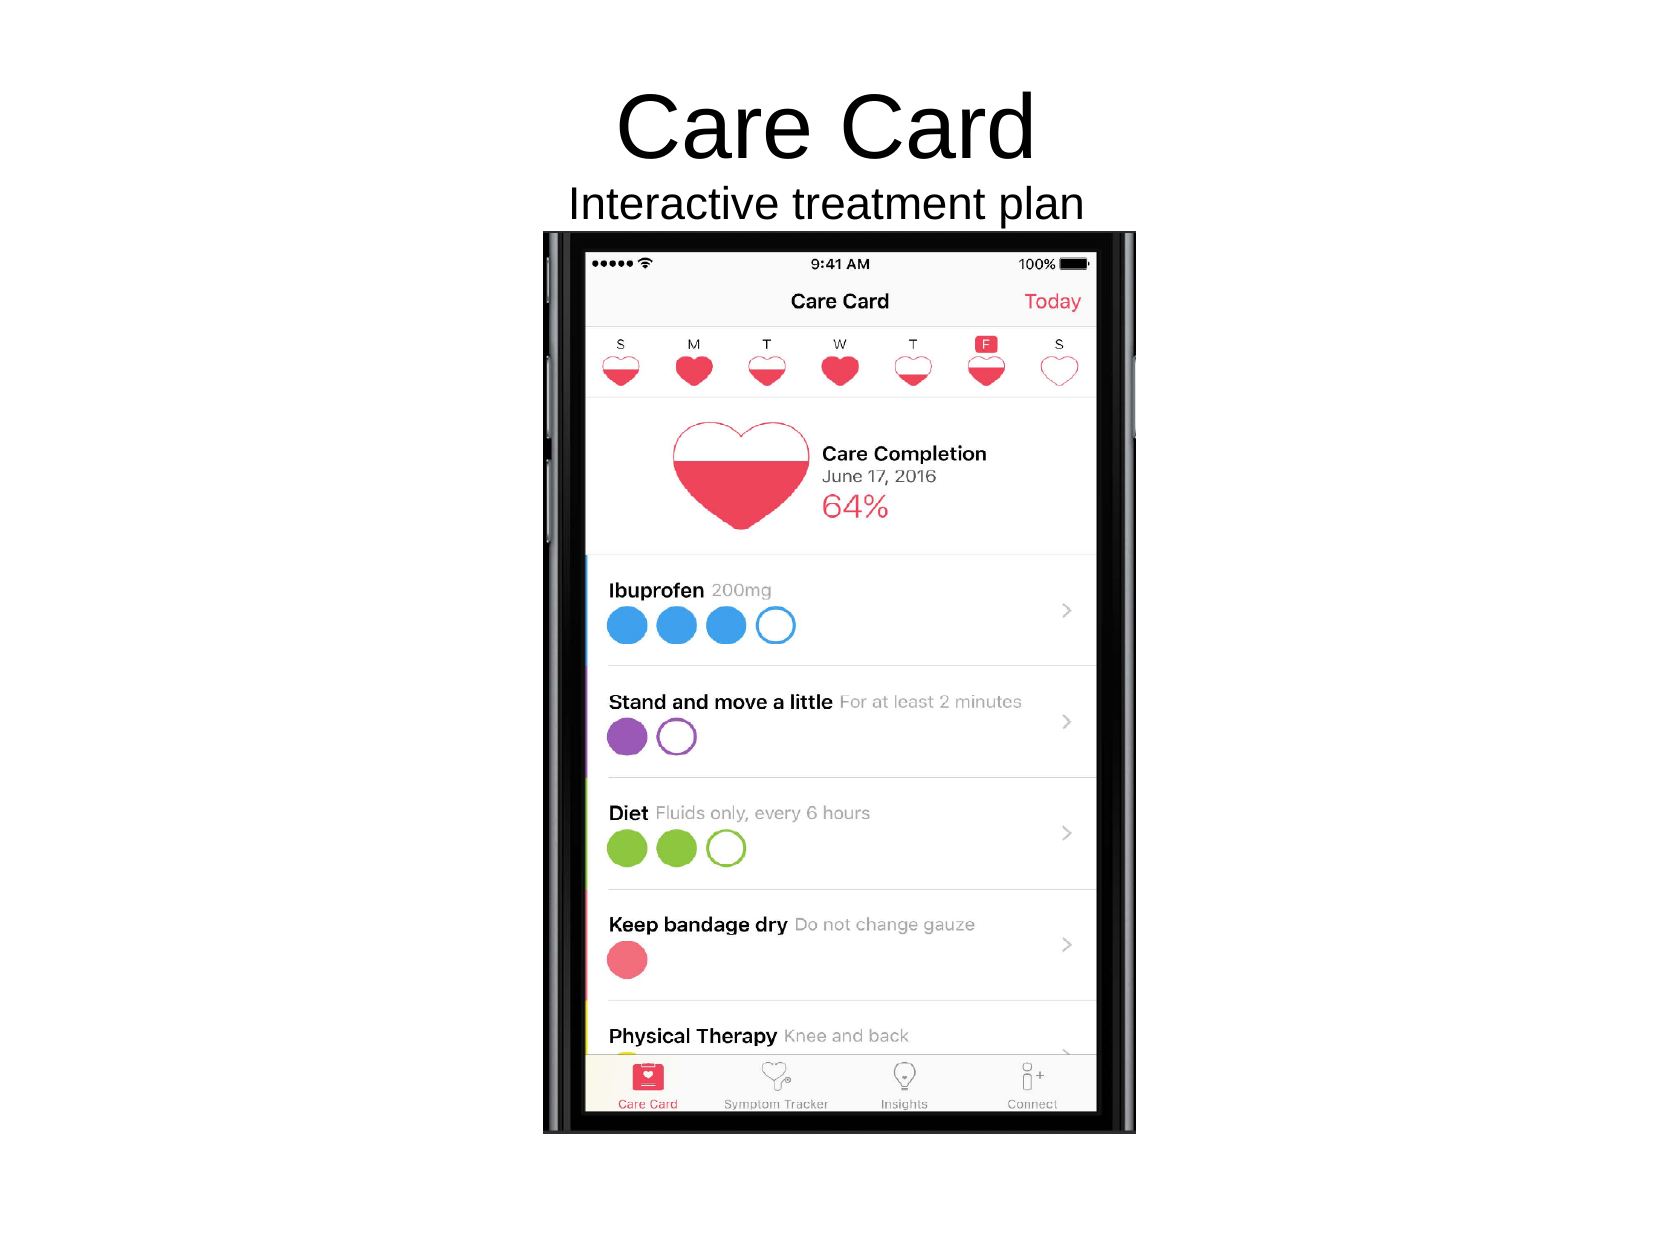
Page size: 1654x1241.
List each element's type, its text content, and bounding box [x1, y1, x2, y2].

picture [543, 231, 1136, 1134]
title Care Card Interactive treatment plan [82, 49, 1571, 257]
